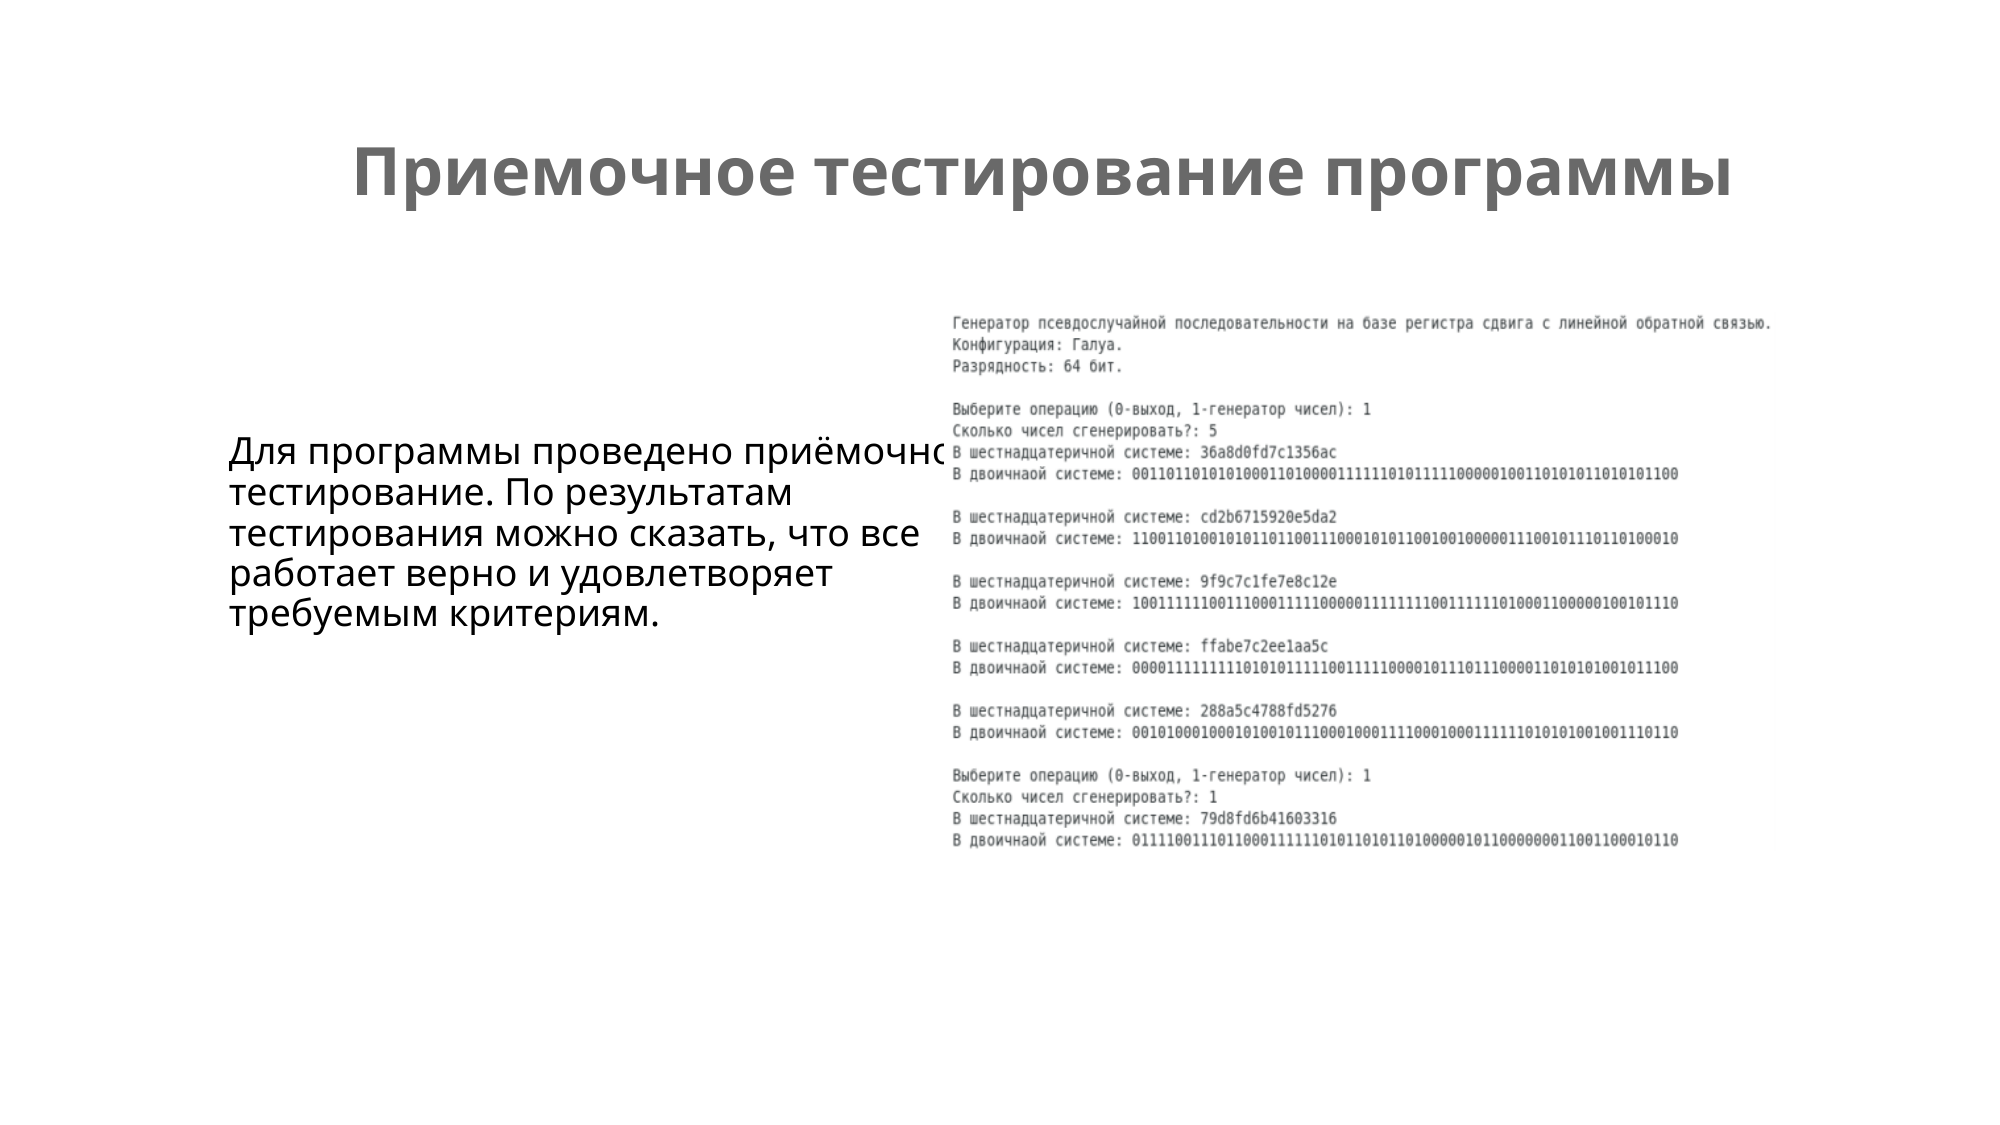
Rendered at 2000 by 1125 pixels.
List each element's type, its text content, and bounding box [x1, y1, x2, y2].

list Для программы проведено приёмочное тестирование. По результатам тестирования можно сказать, что все работает верно и удовлетворяет требуемым критериям. [177, 425, 1004, 945]
title Приемочное тестирование программы [255, 29, 1831, 217]
picture [944, 304, 1802, 857]
